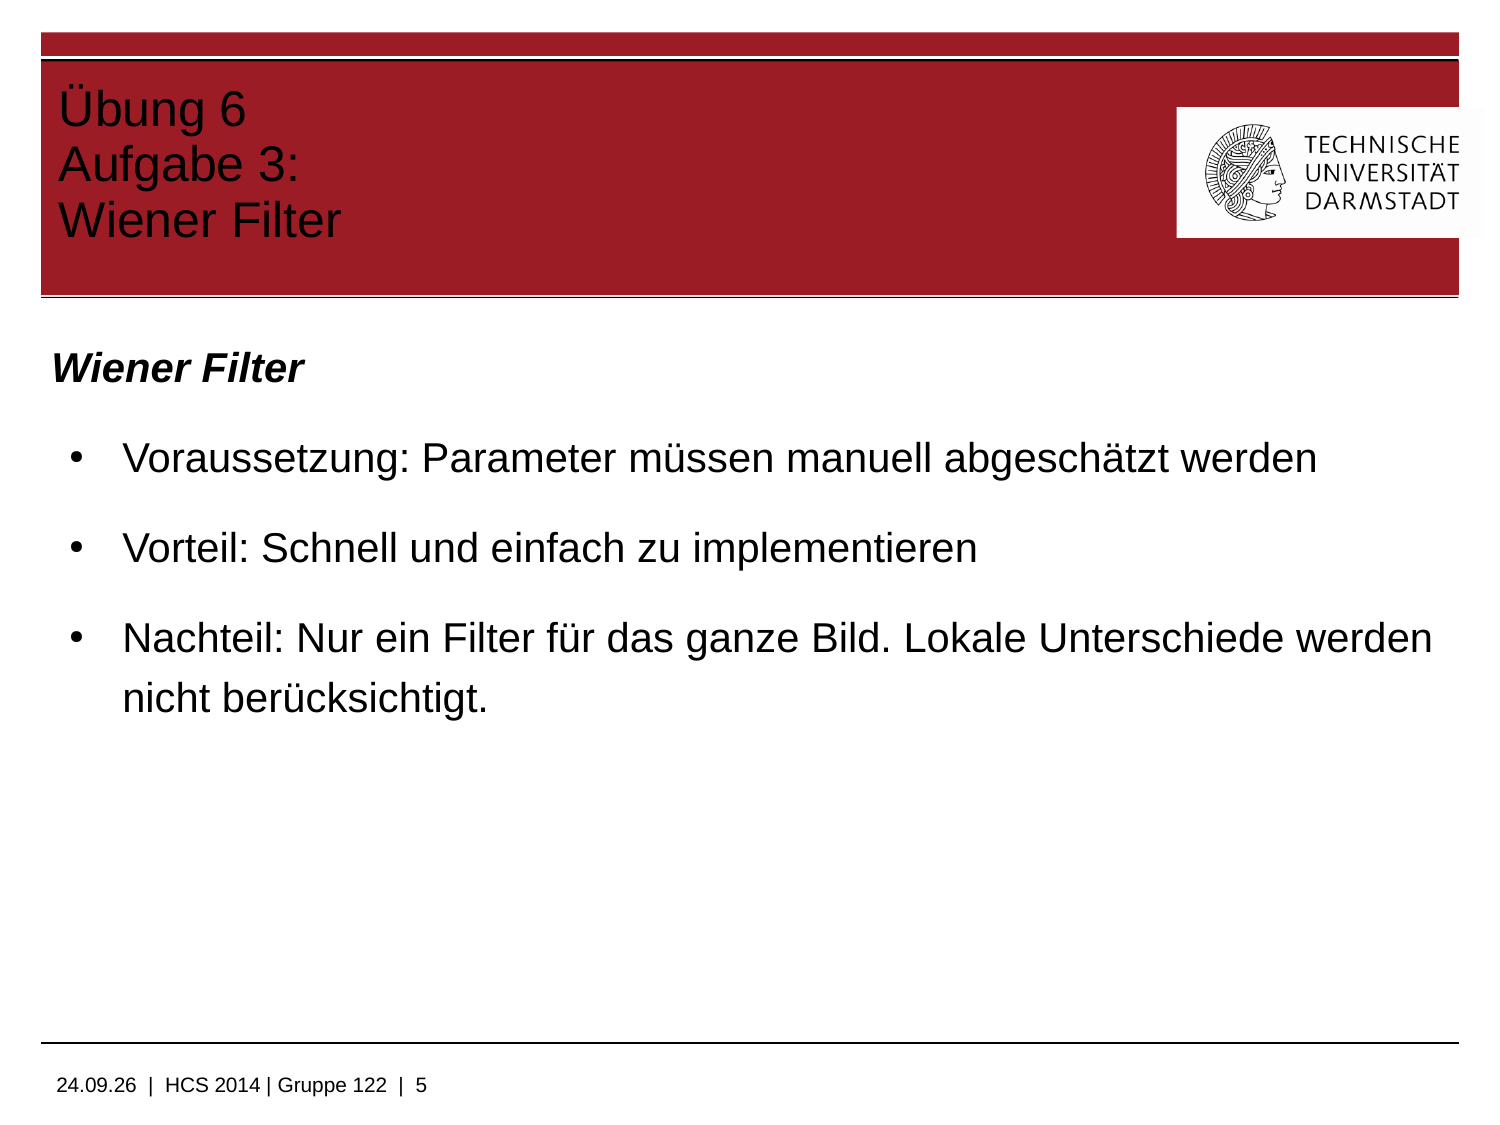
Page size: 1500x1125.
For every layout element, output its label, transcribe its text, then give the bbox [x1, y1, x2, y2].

picture [1176, 107, 1484, 238]
list Wiener Filter Voraussetzung: Parameter müssen manuell abgeschätzt werden Vorteil: Schnell und einfach zu implementieren Nachteil: Nur ein Filter für das ganze Bild. Lokale Unterschiede werden nicht berücksichtigt. [51, 330, 1444, 1028]
title Übung 6 Aufgabe 3: Wiener Filter [59, 80, 1149, 249]
